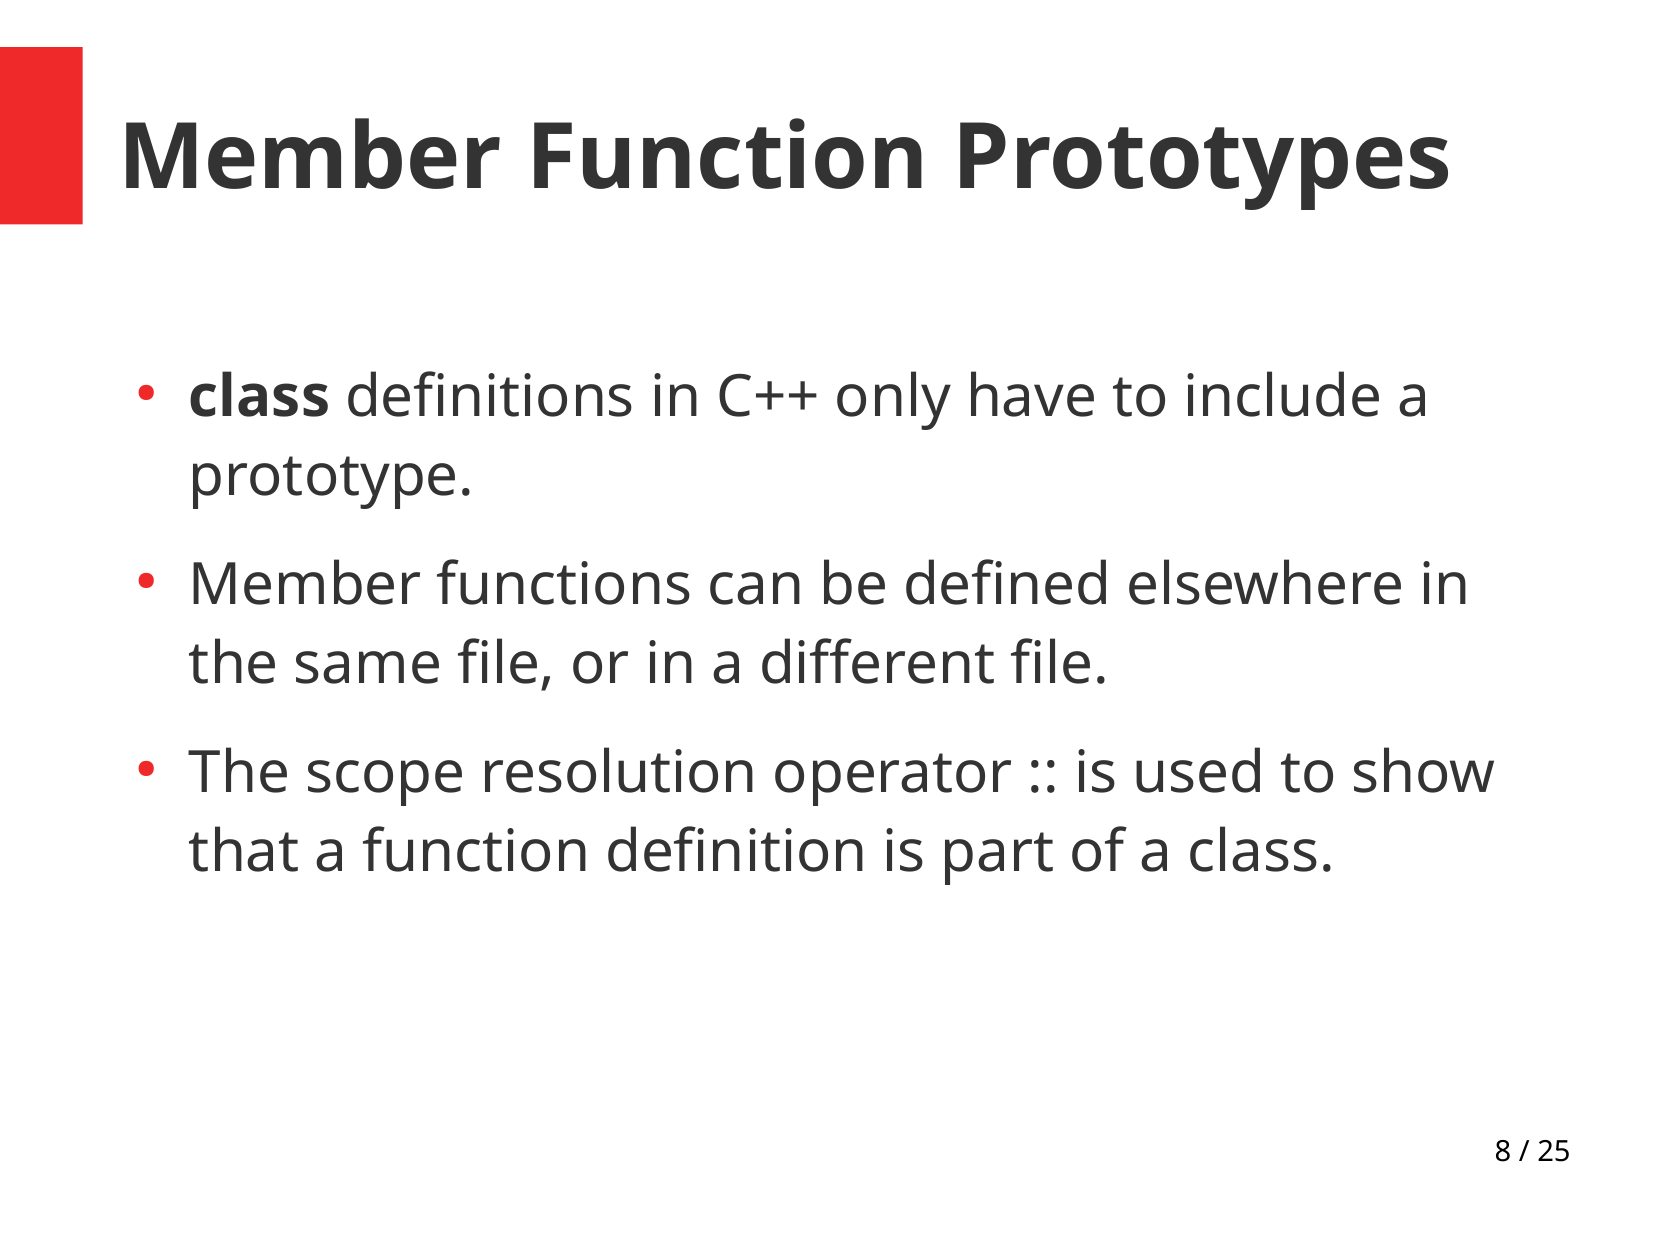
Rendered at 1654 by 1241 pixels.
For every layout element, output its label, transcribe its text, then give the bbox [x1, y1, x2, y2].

title Member Function Prototypes [118, 45, 1571, 260]
list class definitions in C++ only have to include a prototype. Member functions can be defined elsewhere in the same file, or in a different file. The scope resolution operator :: is used to show that a function definition is part of a class. [118, 354, 1536, 1074]
